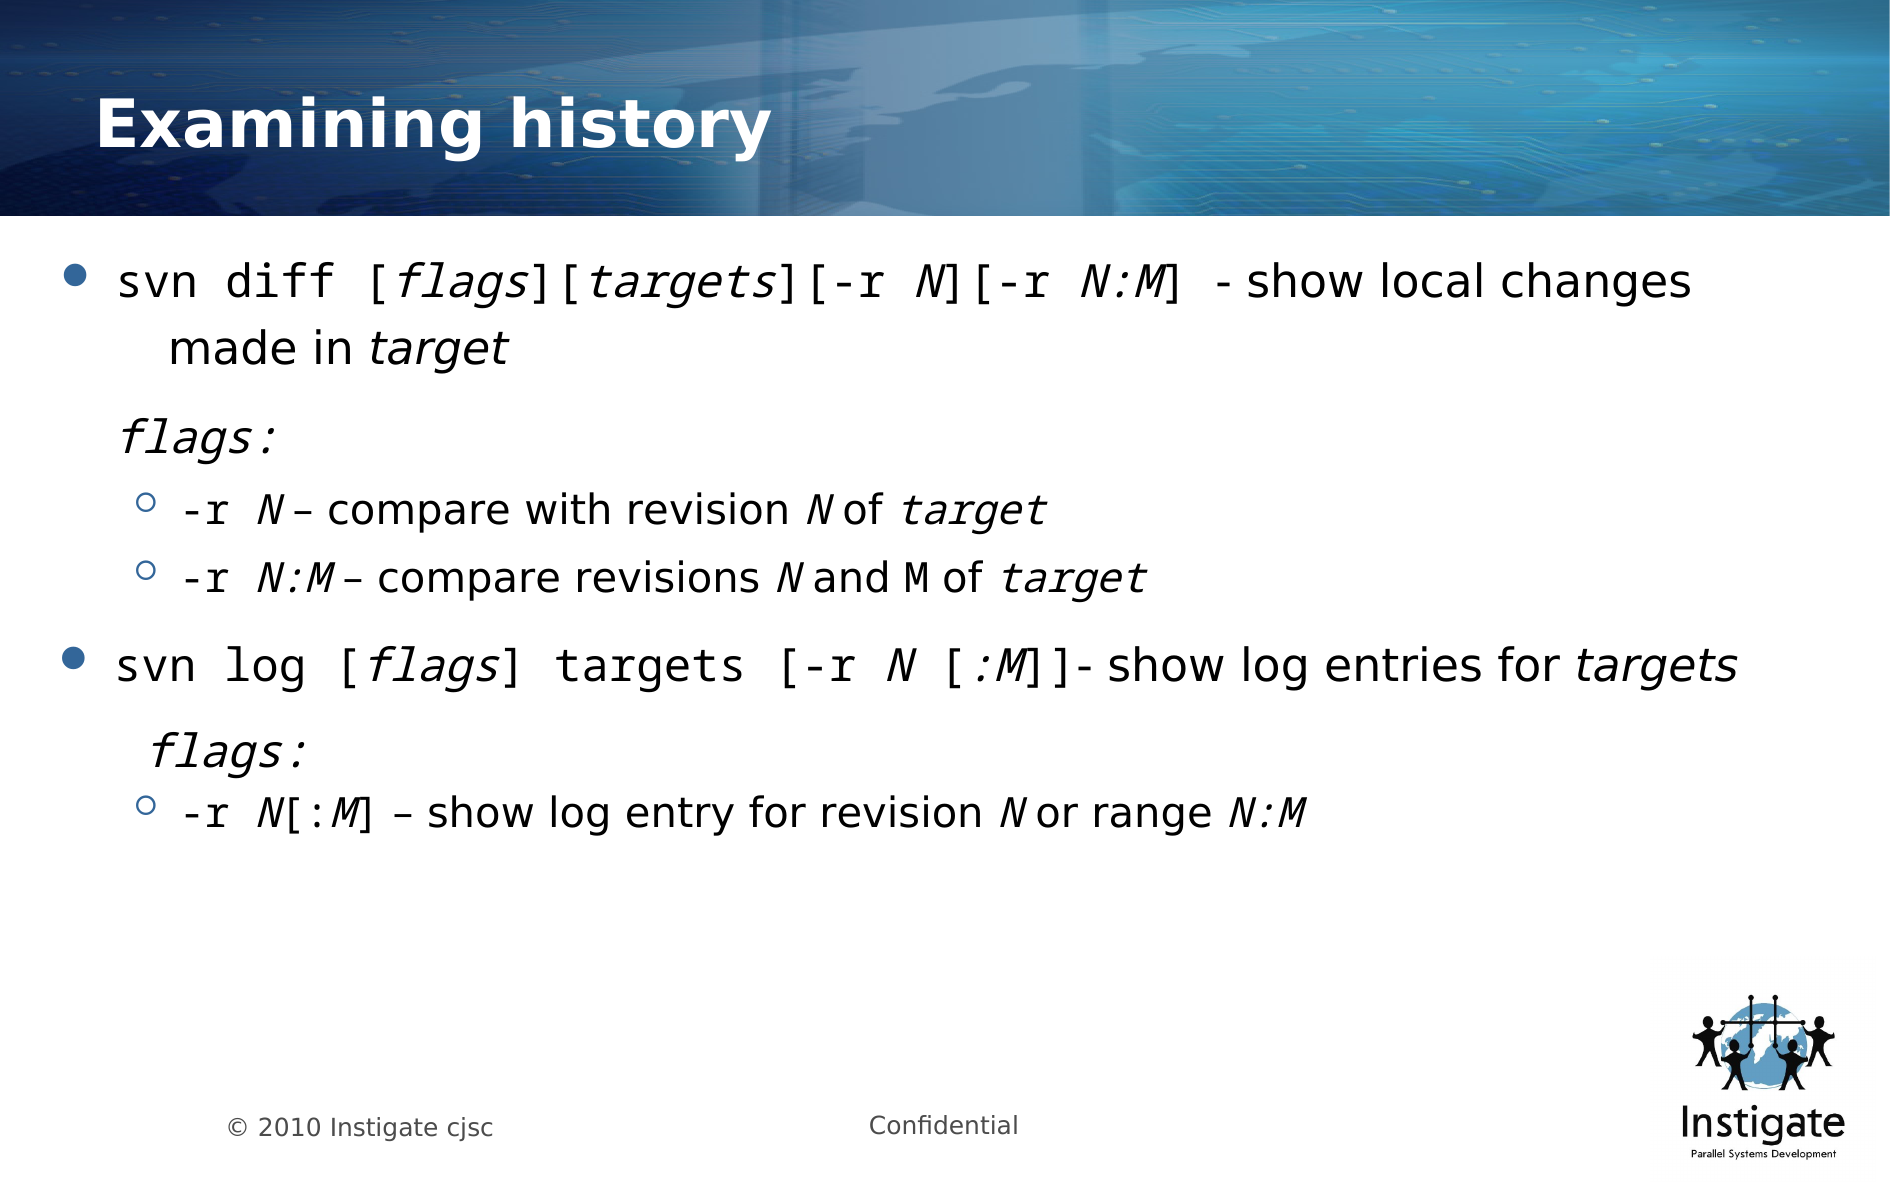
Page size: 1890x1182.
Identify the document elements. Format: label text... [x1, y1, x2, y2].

list svn diff [flags][targets][-r N][-r N:M] - show local changes made in target flags: -r N – compare with revision N of target -r N:M – compare revisions N and M of target svn log [flags] targets [-r N [:M]]- show log entries for targets flags: -r N[:M] – show log entry for revision N or range N:M [59, 236, 1831, 1001]
picture [1650, 956, 1876, 1182]
title Examining history [94, 54, 1793, 210]
picture [0, 0, 1890, 216]
